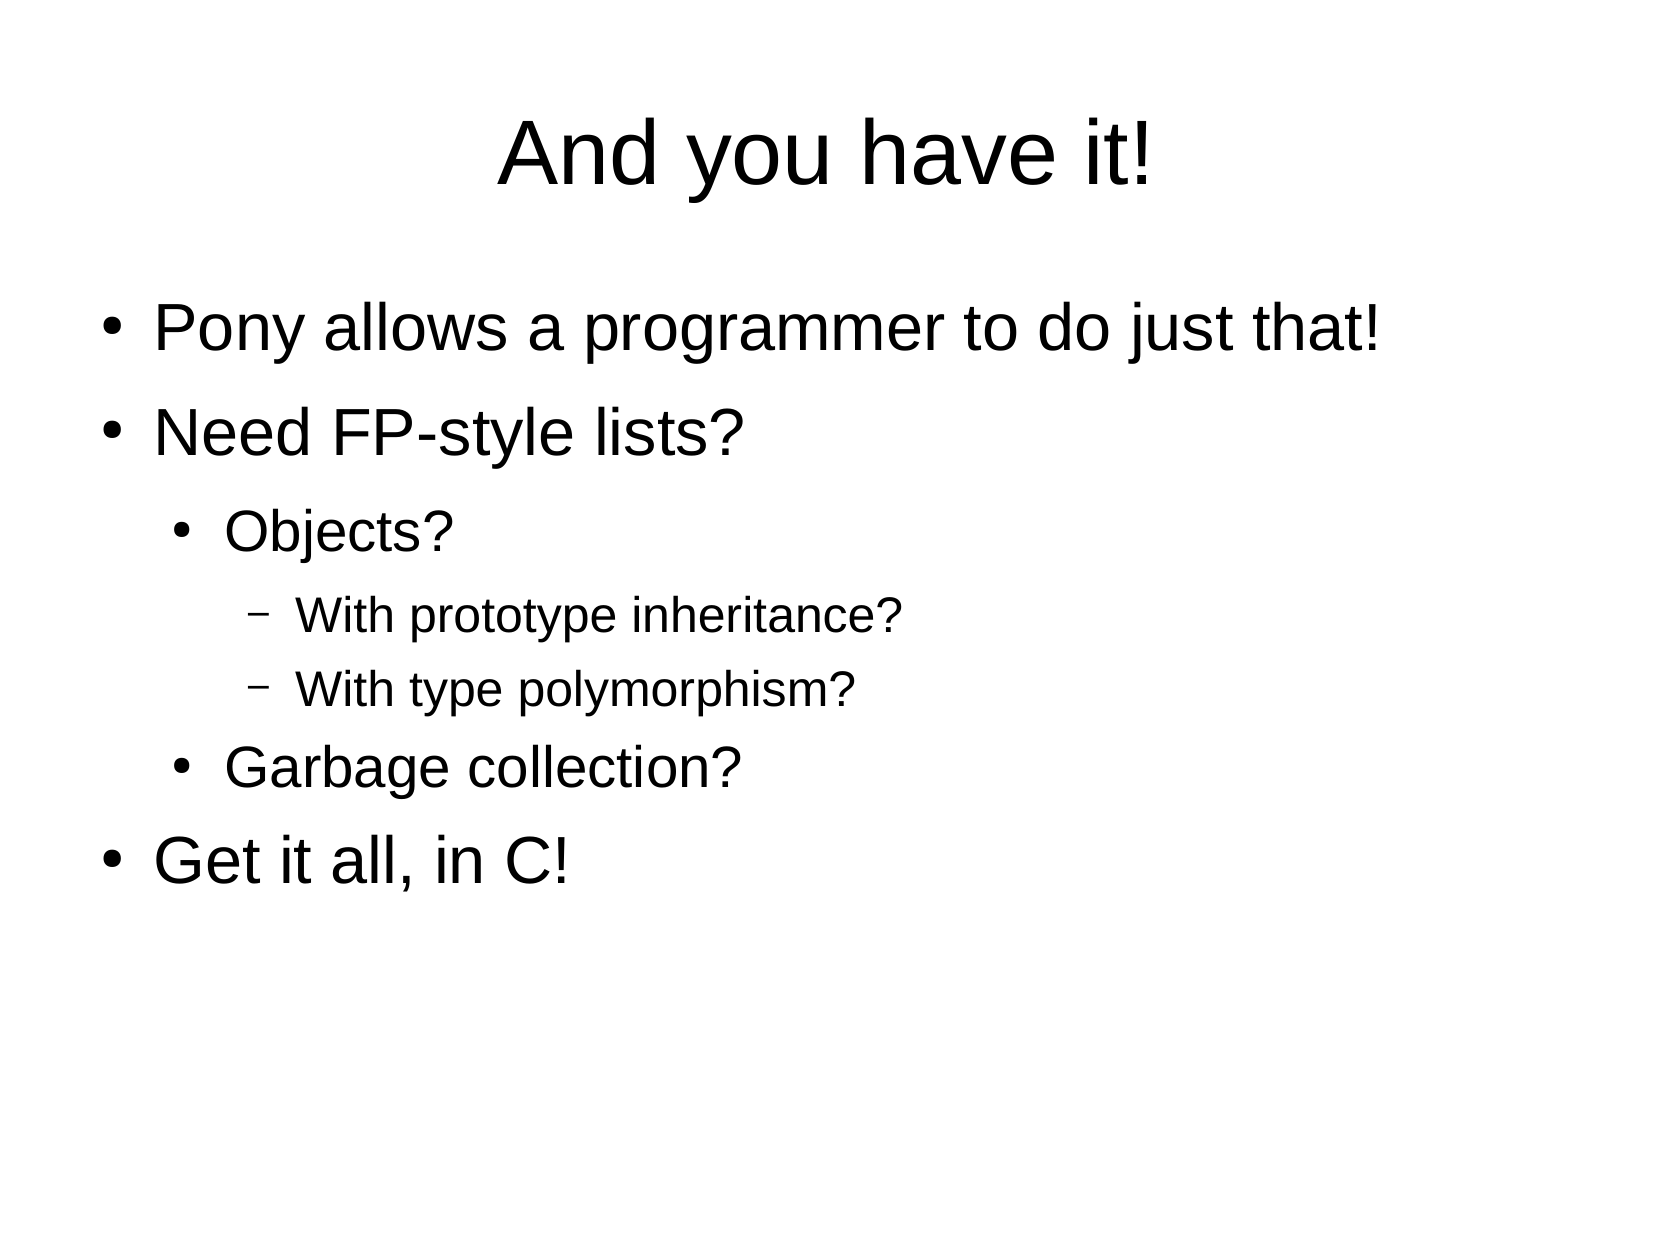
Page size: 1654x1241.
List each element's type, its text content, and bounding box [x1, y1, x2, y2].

title And you have it! [82, 49, 1571, 257]
list Pony allows a programmer to do just that! Need FP-style lists? Objects? With prototype inheritance? With type polymorphism? Garbage collection? Get it all, in C! [82, 290, 1571, 1109]
